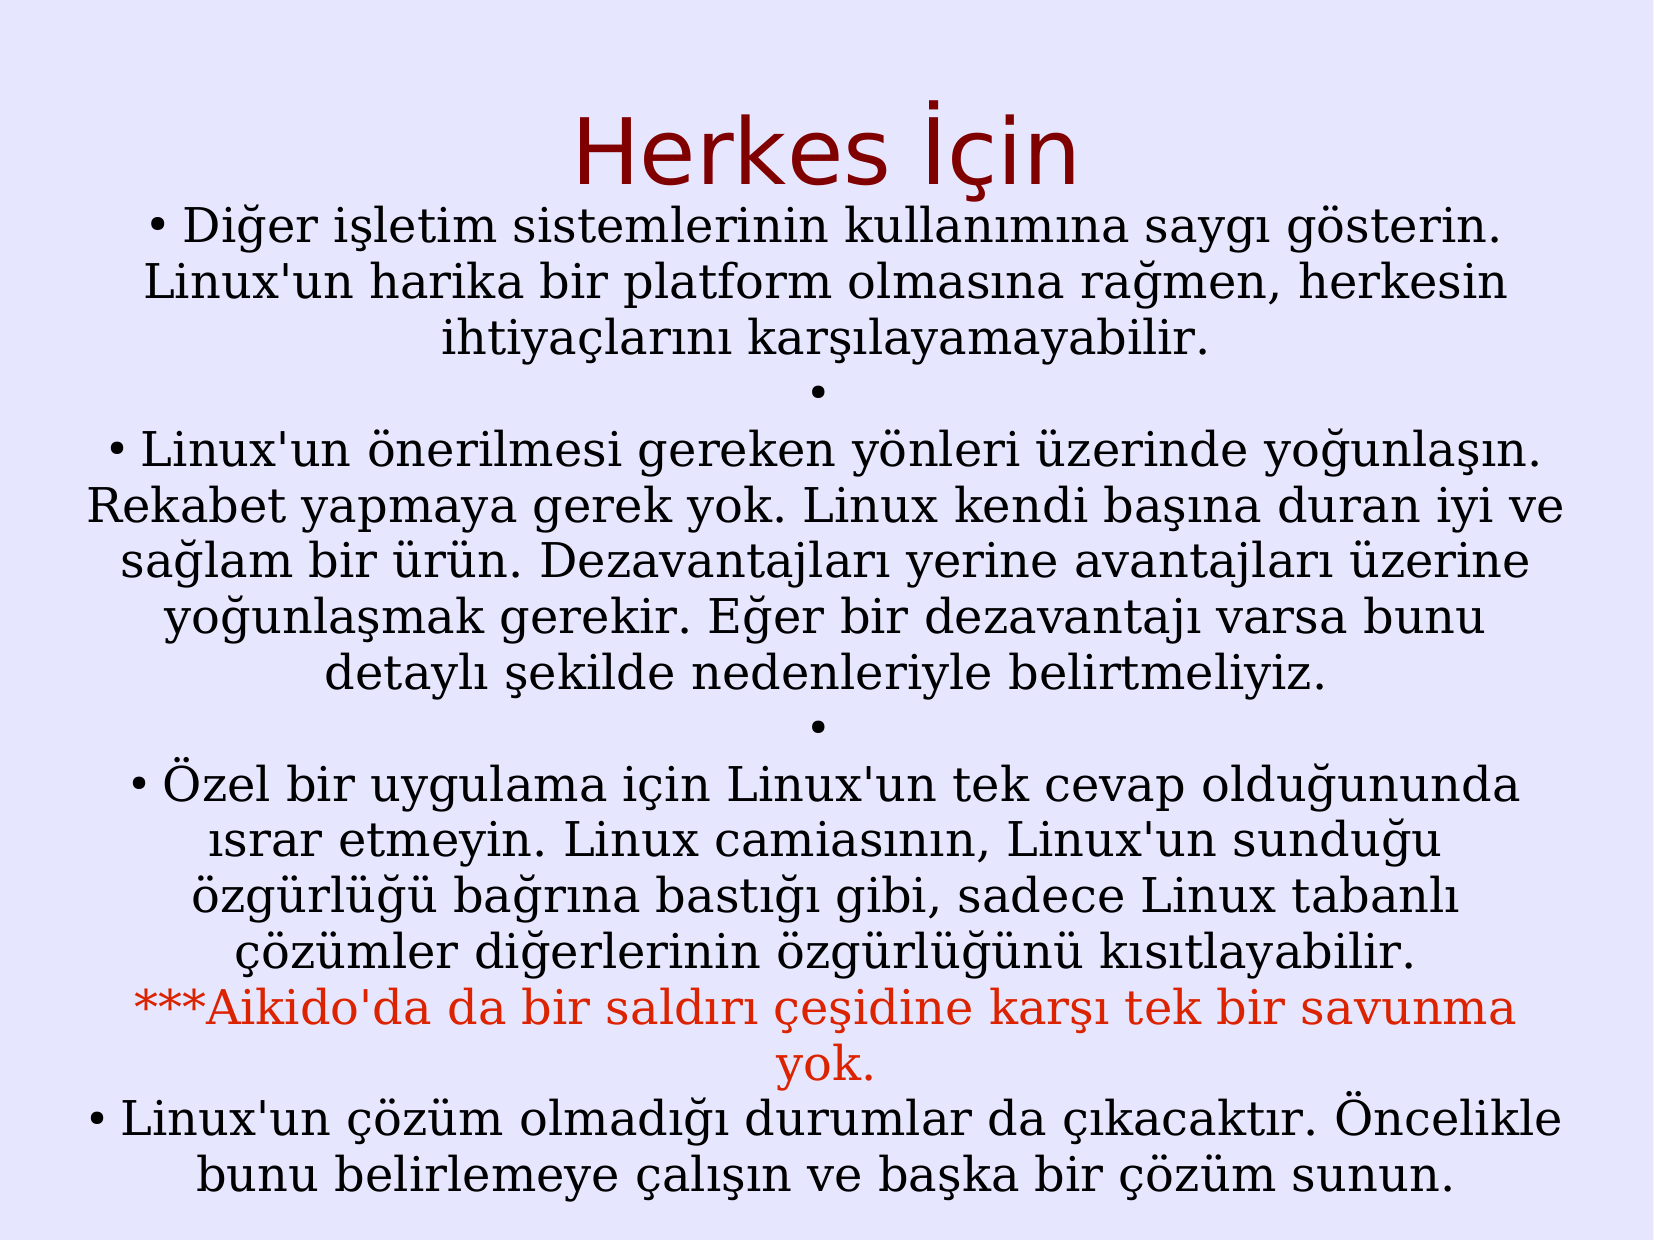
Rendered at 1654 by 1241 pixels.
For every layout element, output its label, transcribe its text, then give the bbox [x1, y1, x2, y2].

subtitle Diğer işletim sistemlerinin kullanımına saygı gösterin. Linux'un harika bir platform olmasına rağmen, herkesin ihtiyaçlarını karşılayamayabilir. Linux'un önerilmesi gereken yönleri üzerinde yoğunlaşın. Rekabet yapmaya gerek yok. Linux kendi başına duran iyi ve sağlam bir ürün. Dezavantajları yerine avantajları üzerine yoğunlaşmak gerekir. Eğer bir dezavantajı varsa bunu detaylı şekilde nedenleriyle belirtmeliyiz. Özel bir uygulama için Linux'un tek cevap olduğununda ısrar etmeyin. Linux camiasının, Linux'un sunduğu özgürlüğü bağrına bastığı gibi, sadece Linux tabanlı çözümler diğerlerinin özgürlüğünü kısıtlayabilir. ***Aikido'da da bir saldırı çeşidine karşı tek bir savunma yok. Linux'un çözüm olmadığı durumlar da çıkacaktır. Öncelikle bunu belirlemeye çalışın ve başka bir çözüm sunun. [82, 196, 1571, 1204]
title Herkes İçin [82, 49, 1571, 196]
